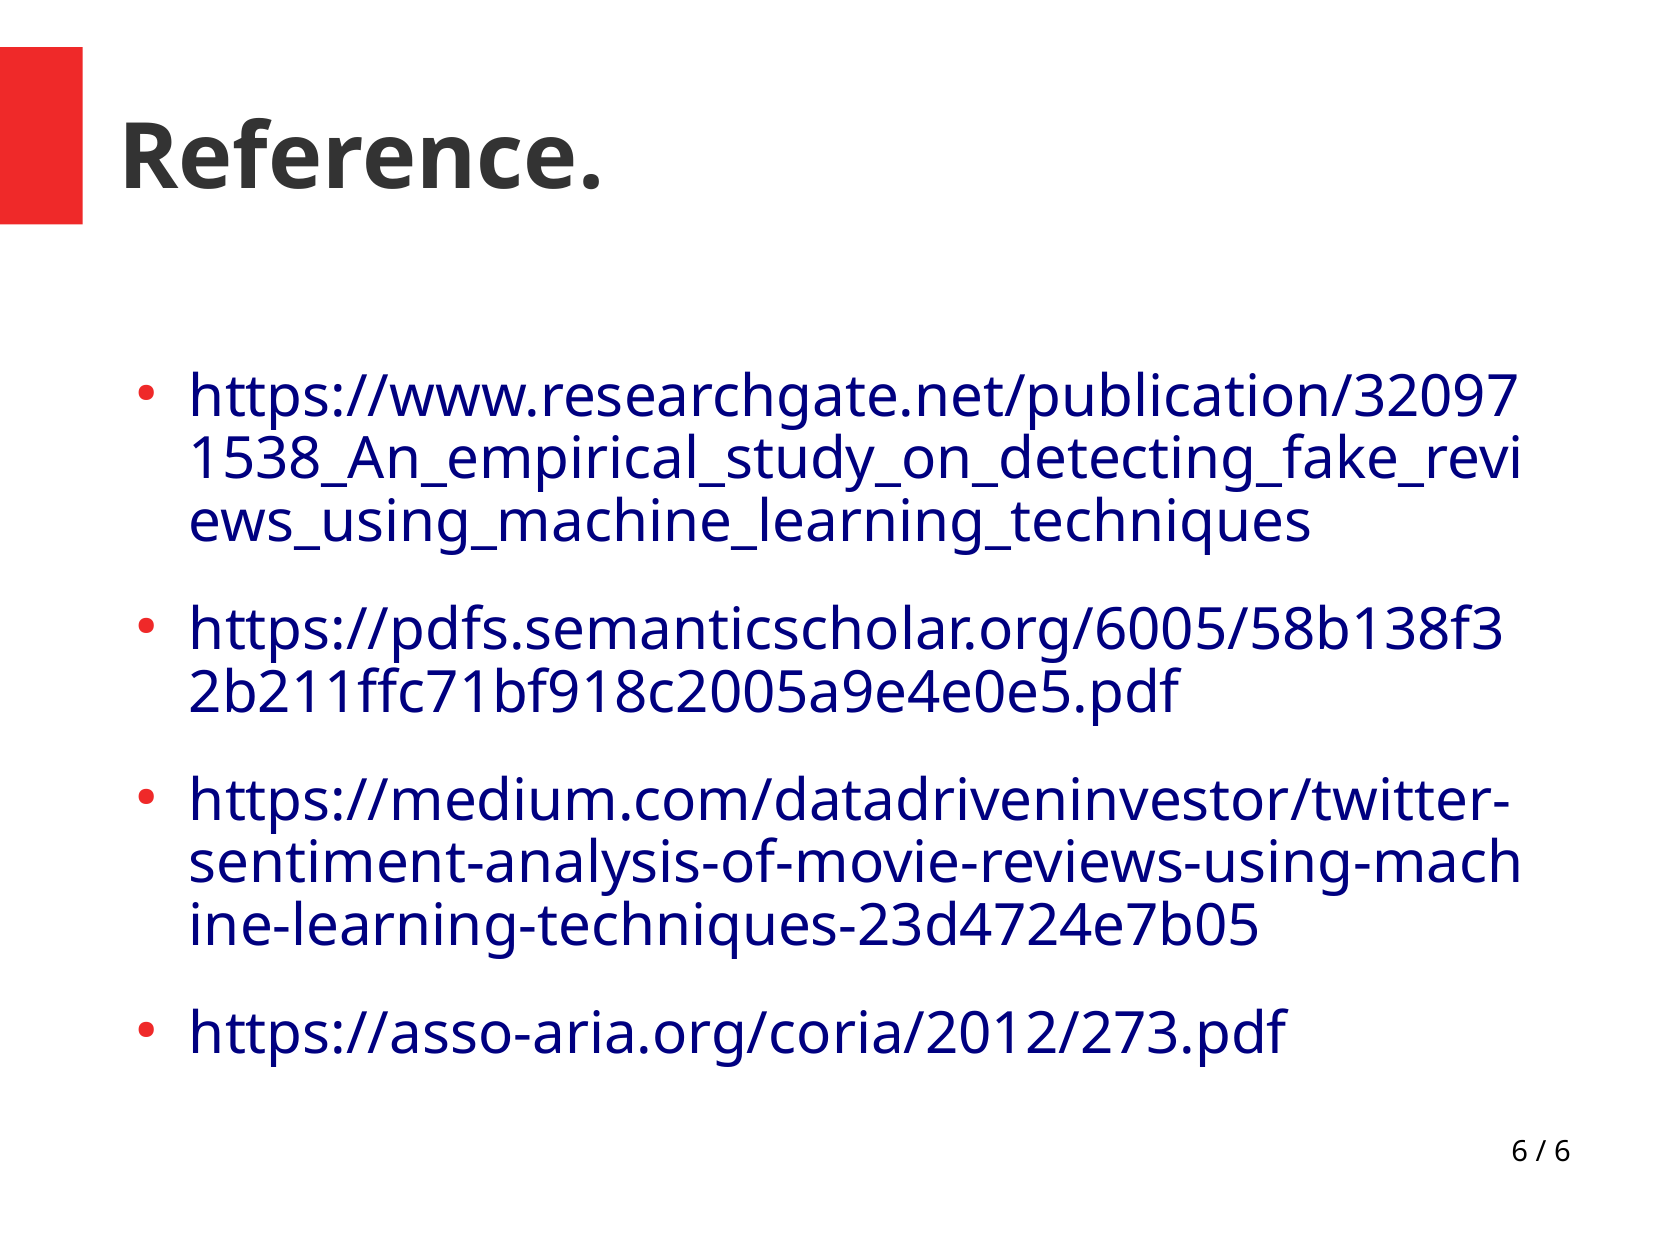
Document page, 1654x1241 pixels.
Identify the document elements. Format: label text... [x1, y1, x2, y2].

list https://www.researchgate.net/publication/320971538_An_empirical_study_on_detecting_fake_reviews_using_machine_learning_techniques https://pdfs.semanticscholar.org/6005/58b138f32b211ffc71bf918c2005a9e4e0e5.pdf https://medium.com/datadriveninvestor/twitter-sentiment-analysis-of-movie-reviews-using-machine-learning-techniques-23d4724e7b05 https://asso-aria.org/coria/2012/273.pdf [118, 354, 1536, 1074]
title Reference. [118, 49, 1571, 257]
